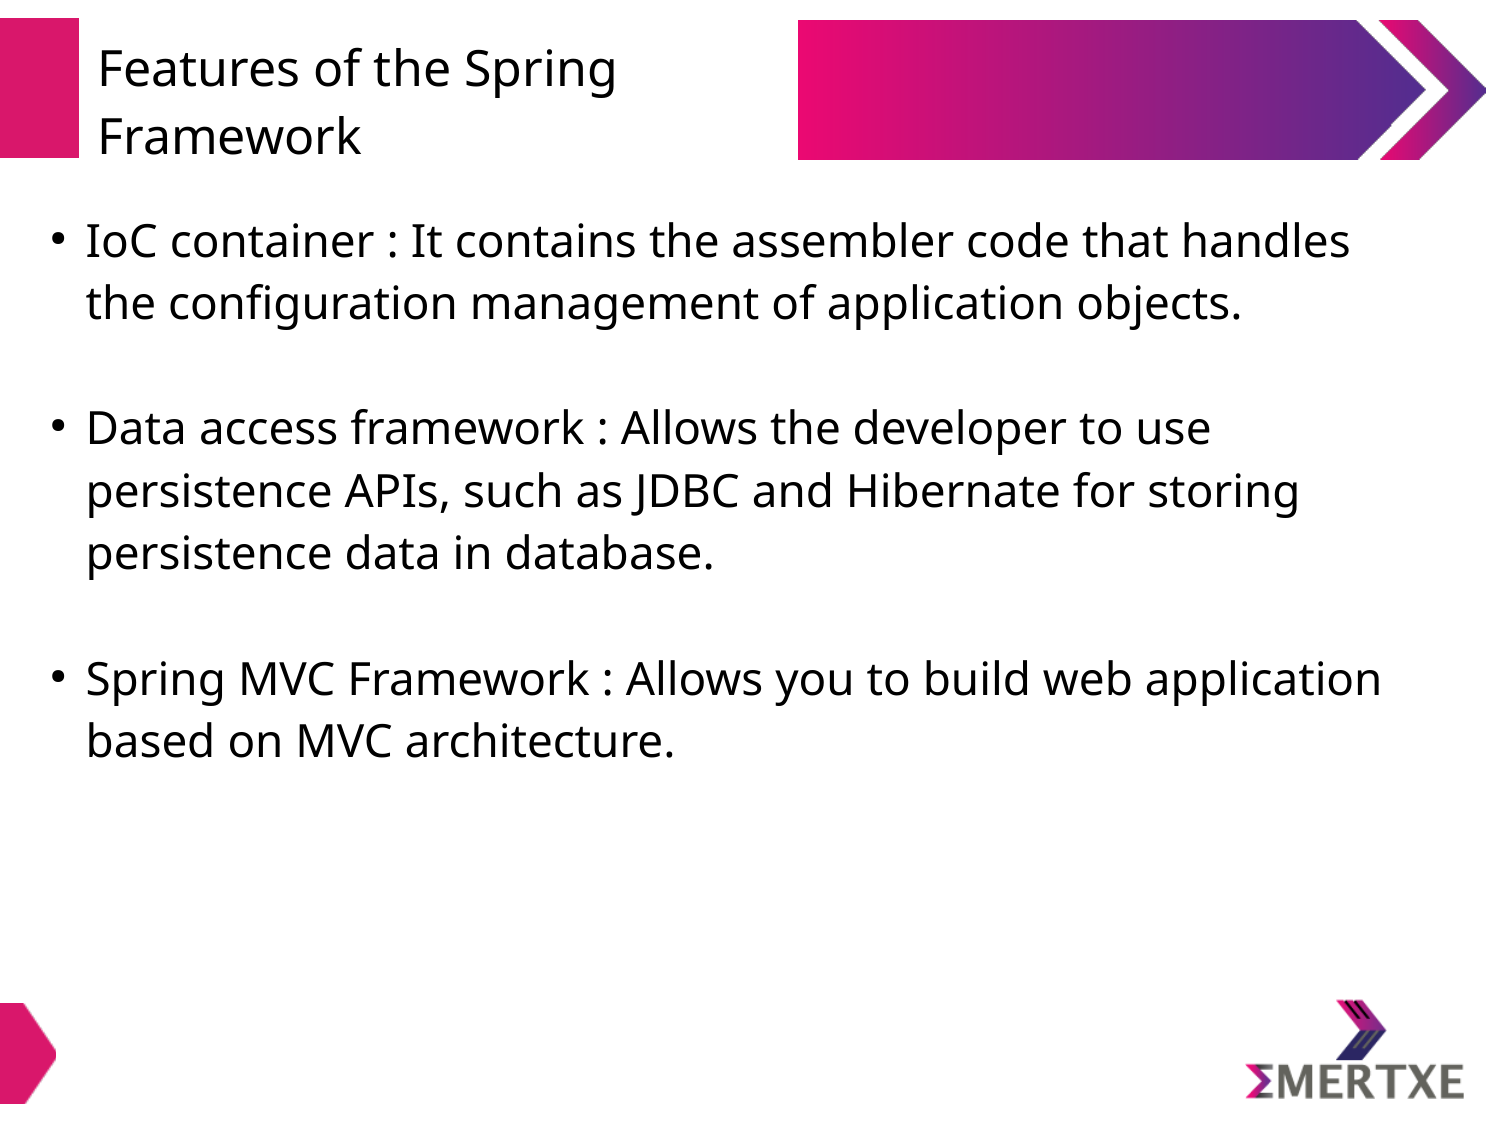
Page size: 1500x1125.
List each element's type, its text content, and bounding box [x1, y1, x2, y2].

picture [1245, 996, 1465, 1099]
text_box Features of the Spring Framework [82, 25, 792, 158]
text_box IoC container : It contains the assembler code that handles the configuration management of application objects. Data access framework : Allows the developer to use persistence APIs, such as JDBC and Hibernate for storing persistence data in database. Spring MVC Framework : Allows you to build web application based on MVC architecture. [35, 200, 1441, 839]
picture [798, 20, 1486, 160]
